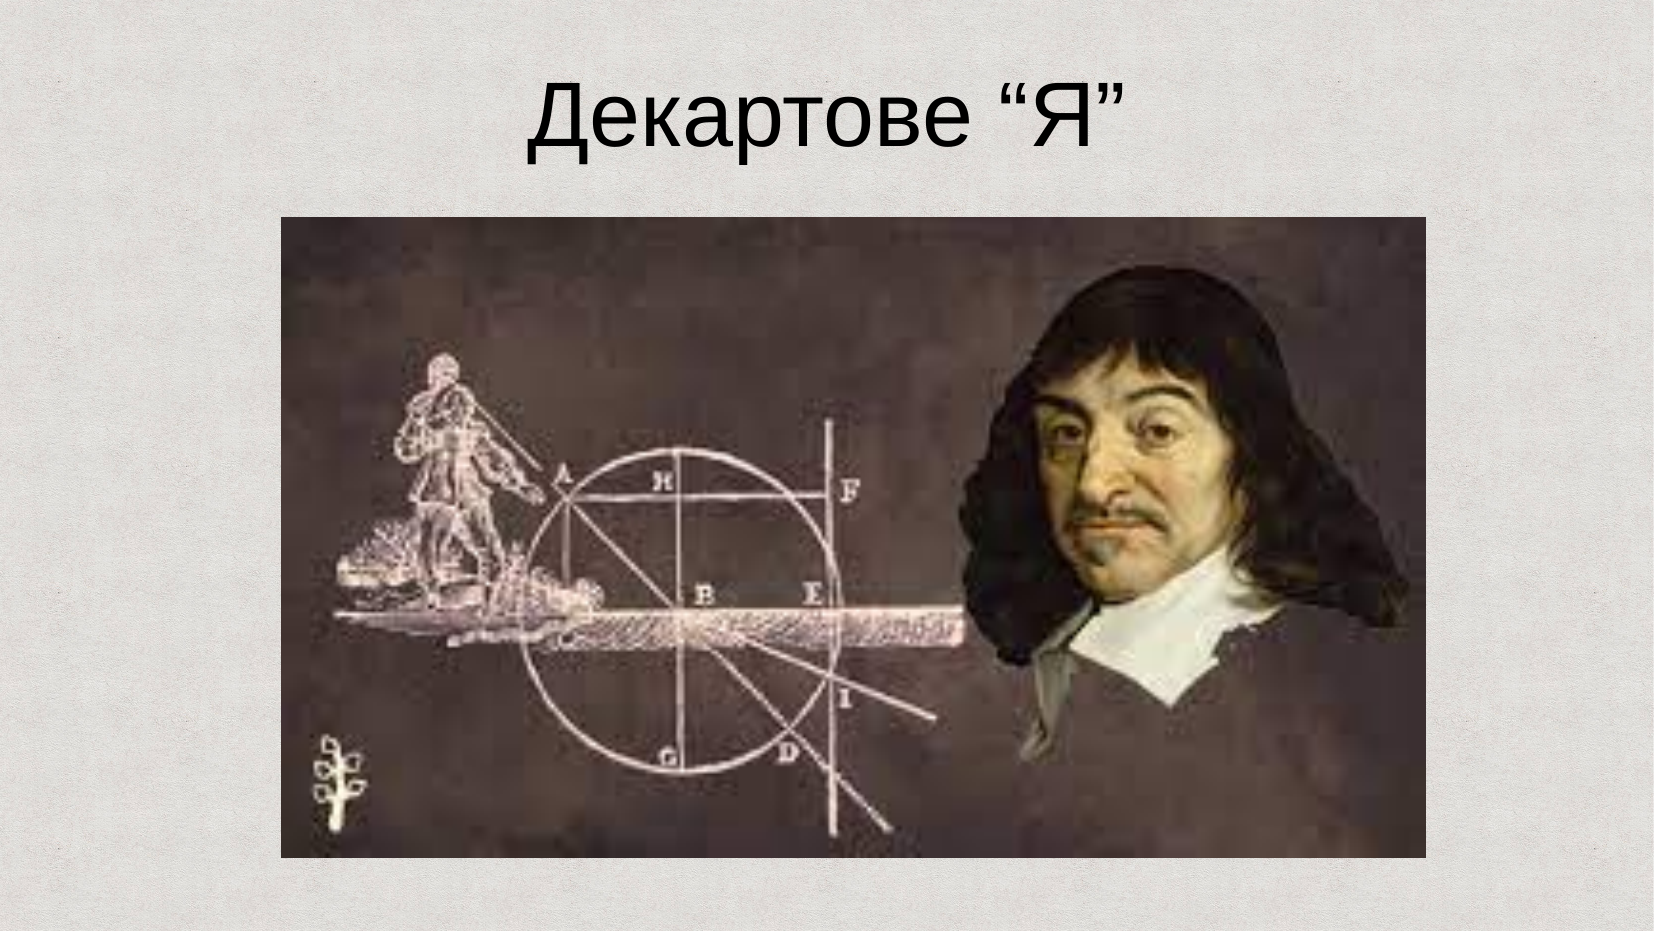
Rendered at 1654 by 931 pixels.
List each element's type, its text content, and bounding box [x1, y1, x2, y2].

title Декартове “Я” [82, 37, 1571, 193]
picture [0, 0, 1654, 931]
